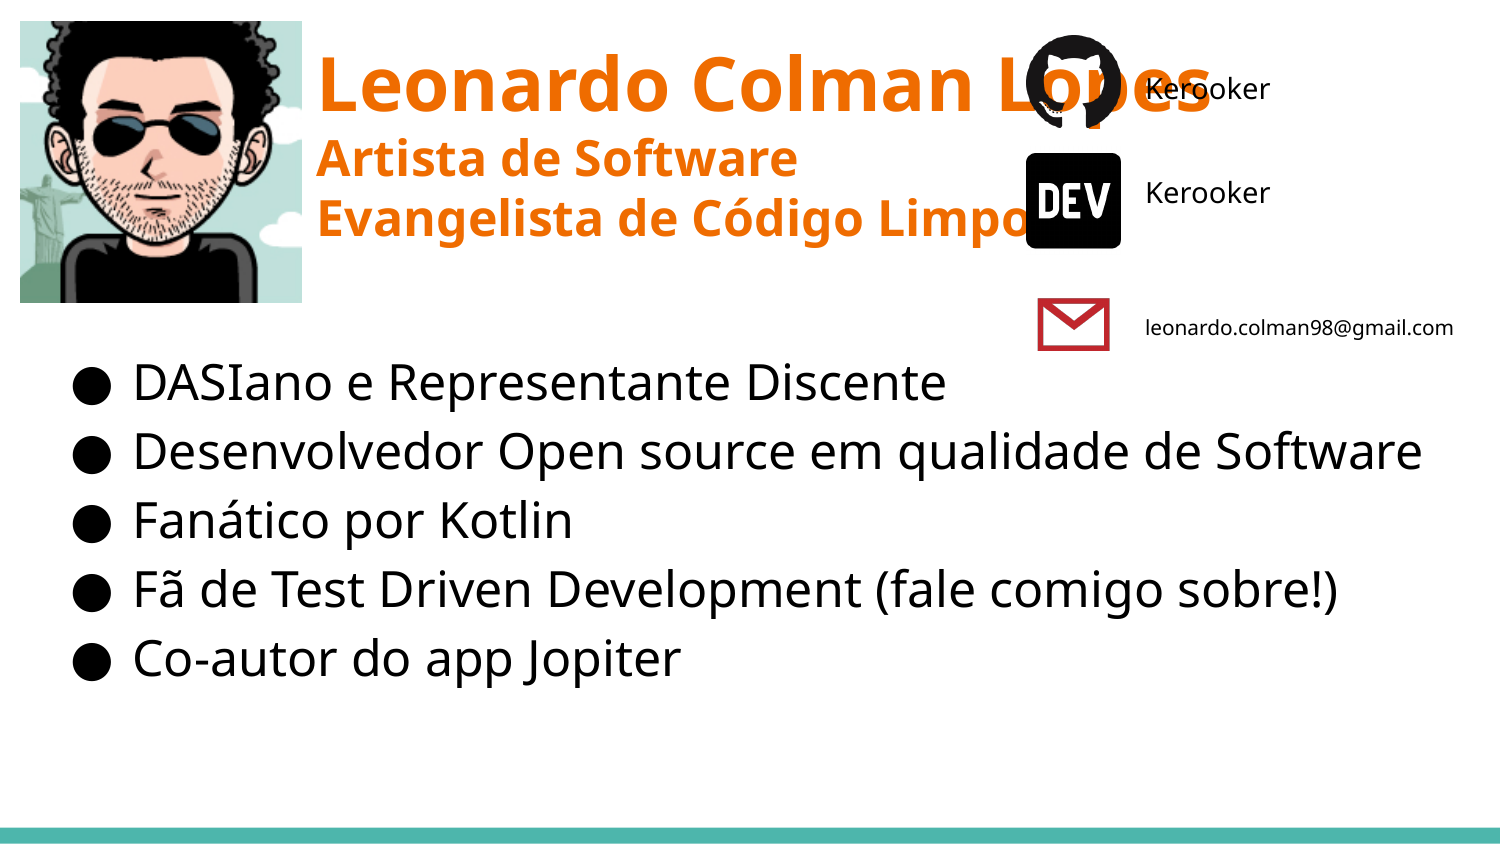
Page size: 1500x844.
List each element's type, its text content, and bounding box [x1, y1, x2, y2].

picture [1026, 146, 1121, 255]
text_box DASIano e Representante Discente Desenvolvedor Open source em qualidade de Software Fanático por Kotlin Fã de Test Driven Development (fale comigo sobre!) Co-autor do app Jopiter [42, 326, 1457, 804]
picture [1016, 267, 1131, 326]
title Leonardo Colman Lopes Artista de Software Evangelista de Código Limpo [302, 21, 1377, 288]
picture [20, 21, 302, 303]
text_box Kerooker Kerooker leonardo.colman98@gmail.com [1130, 54, 1488, 109]
picture [1026, 34, 1121, 129]
